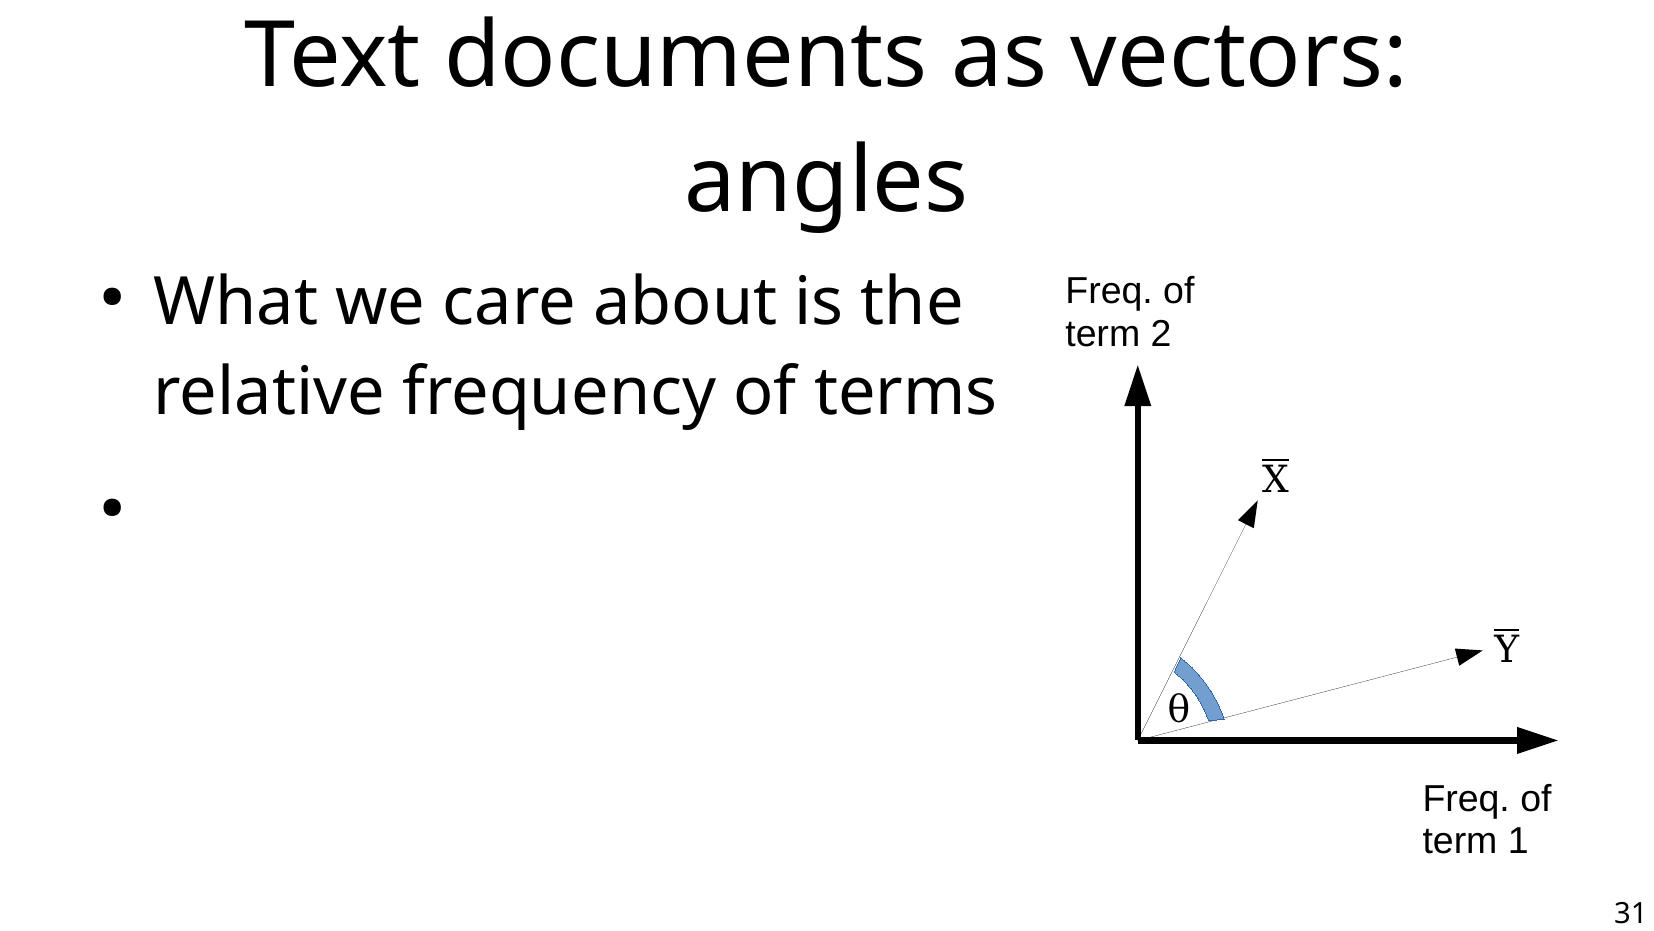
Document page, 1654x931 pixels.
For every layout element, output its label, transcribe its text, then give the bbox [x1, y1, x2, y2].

text_box [1213, 694, 1225, 721]
text_box X [1247, 450, 1308, 509]
text_box [1174, 657, 1204, 680]
text_box Freq. of term 1 [1407, 770, 1573, 870]
text_box θ [1152, 680, 1213, 739]
text_box Freq. of term 2 [1050, 262, 1216, 362]
title Text documents as vectors: angles [82, 1, 1571, 226]
list What we care about is the relative frequency of terms [82, 253, 1036, 886]
text_box Y [1479, 620, 1540, 679]
